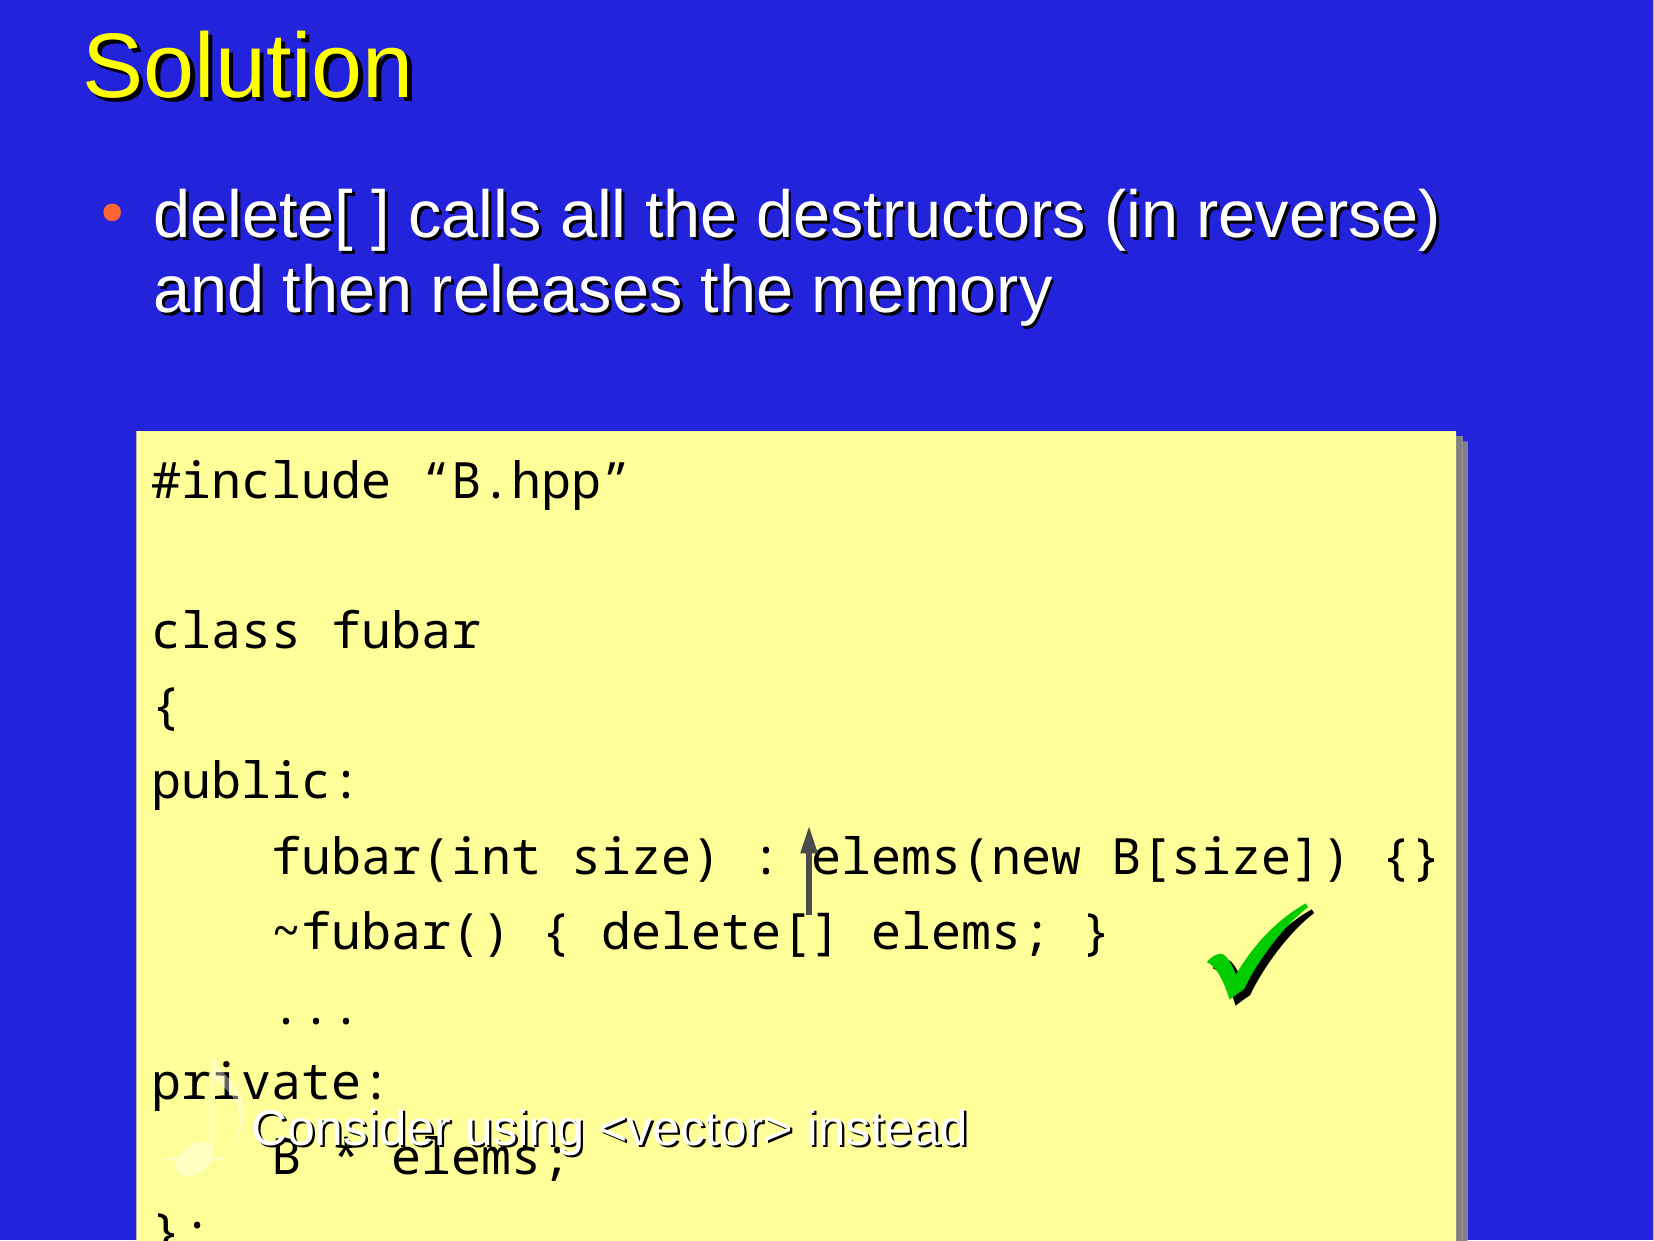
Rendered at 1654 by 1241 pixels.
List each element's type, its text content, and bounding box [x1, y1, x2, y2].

text_box  [1181, 862, 1388, 1057]
title Solution [82, 2, 1571, 130]
list delete[ ] calls all the destructors (in reverse) and then releases the memory [82, 177, 1571, 1182]
text_box [162, 1058, 244, 1177]
text_box #include “B.hpp” class fubar { public: fubar(int size) : elems(new B[size]) {} ~fubar() { delete[] elems; } ... private: B * elems; }; [136, 431, 1457, 1241]
text_box Consider using <vector> instead [236, 1092, 1123, 1182]
